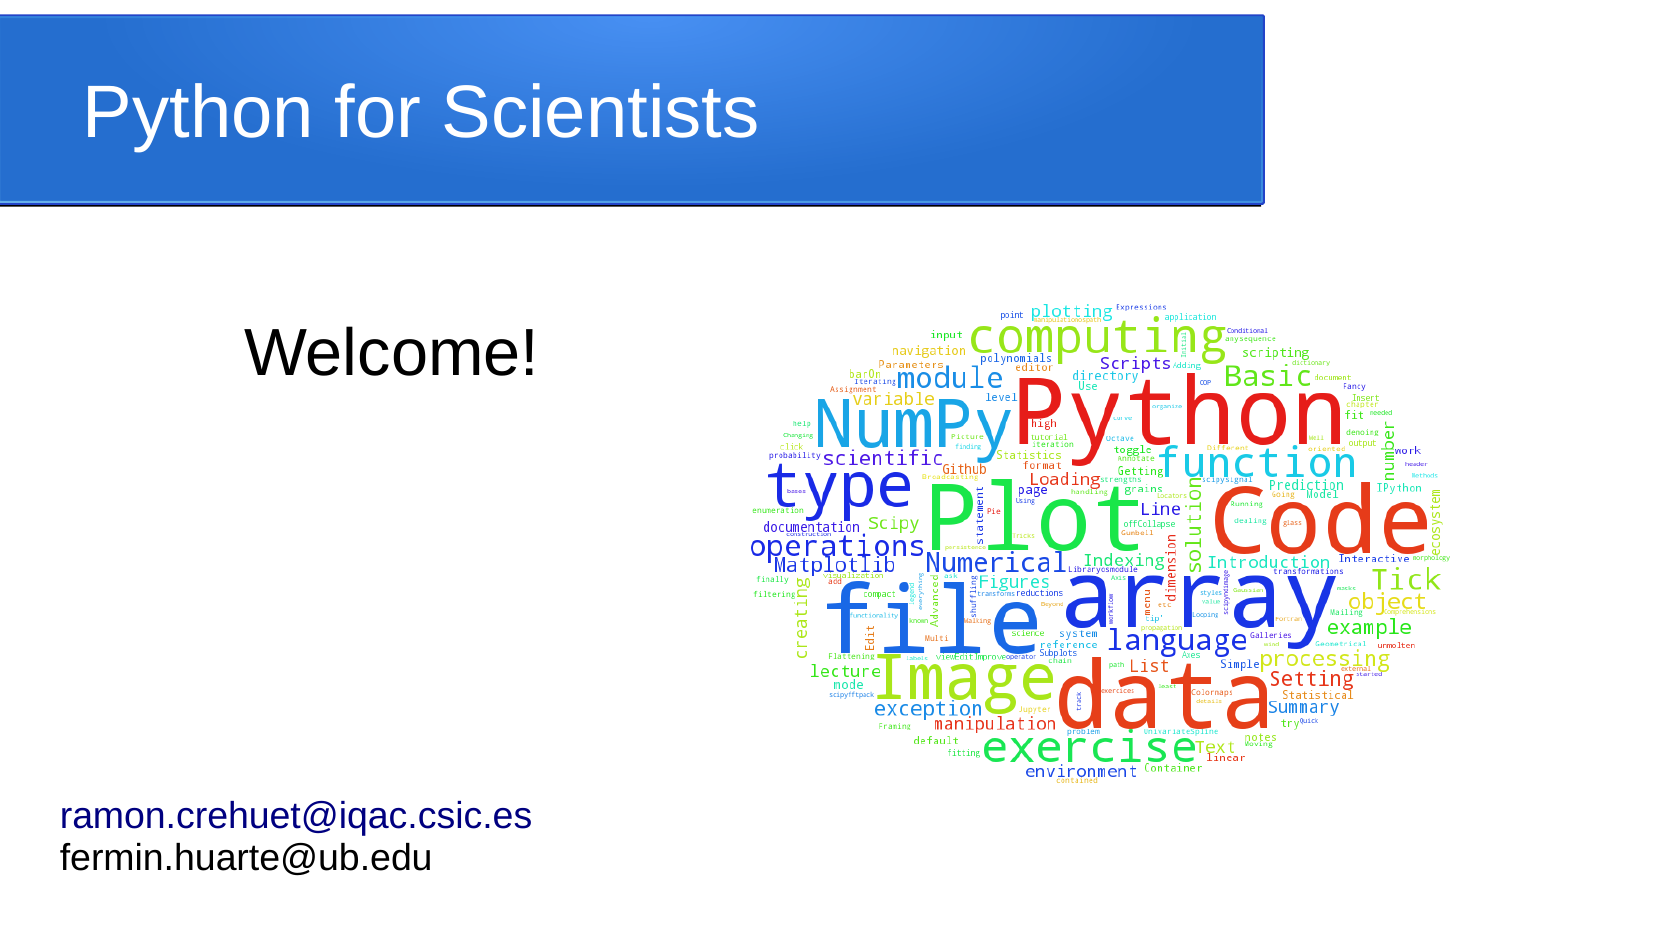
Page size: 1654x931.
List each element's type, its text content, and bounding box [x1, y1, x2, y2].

text_box ramon.crehuet@iqac.csic.es fermin.huarte@ub.edu [45, 787, 548, 886]
picture [724, 254, 1471, 814]
title Python for Scientists [82, 35, 1235, 189]
subtitle Welcome! [45, 225, 739, 481]
